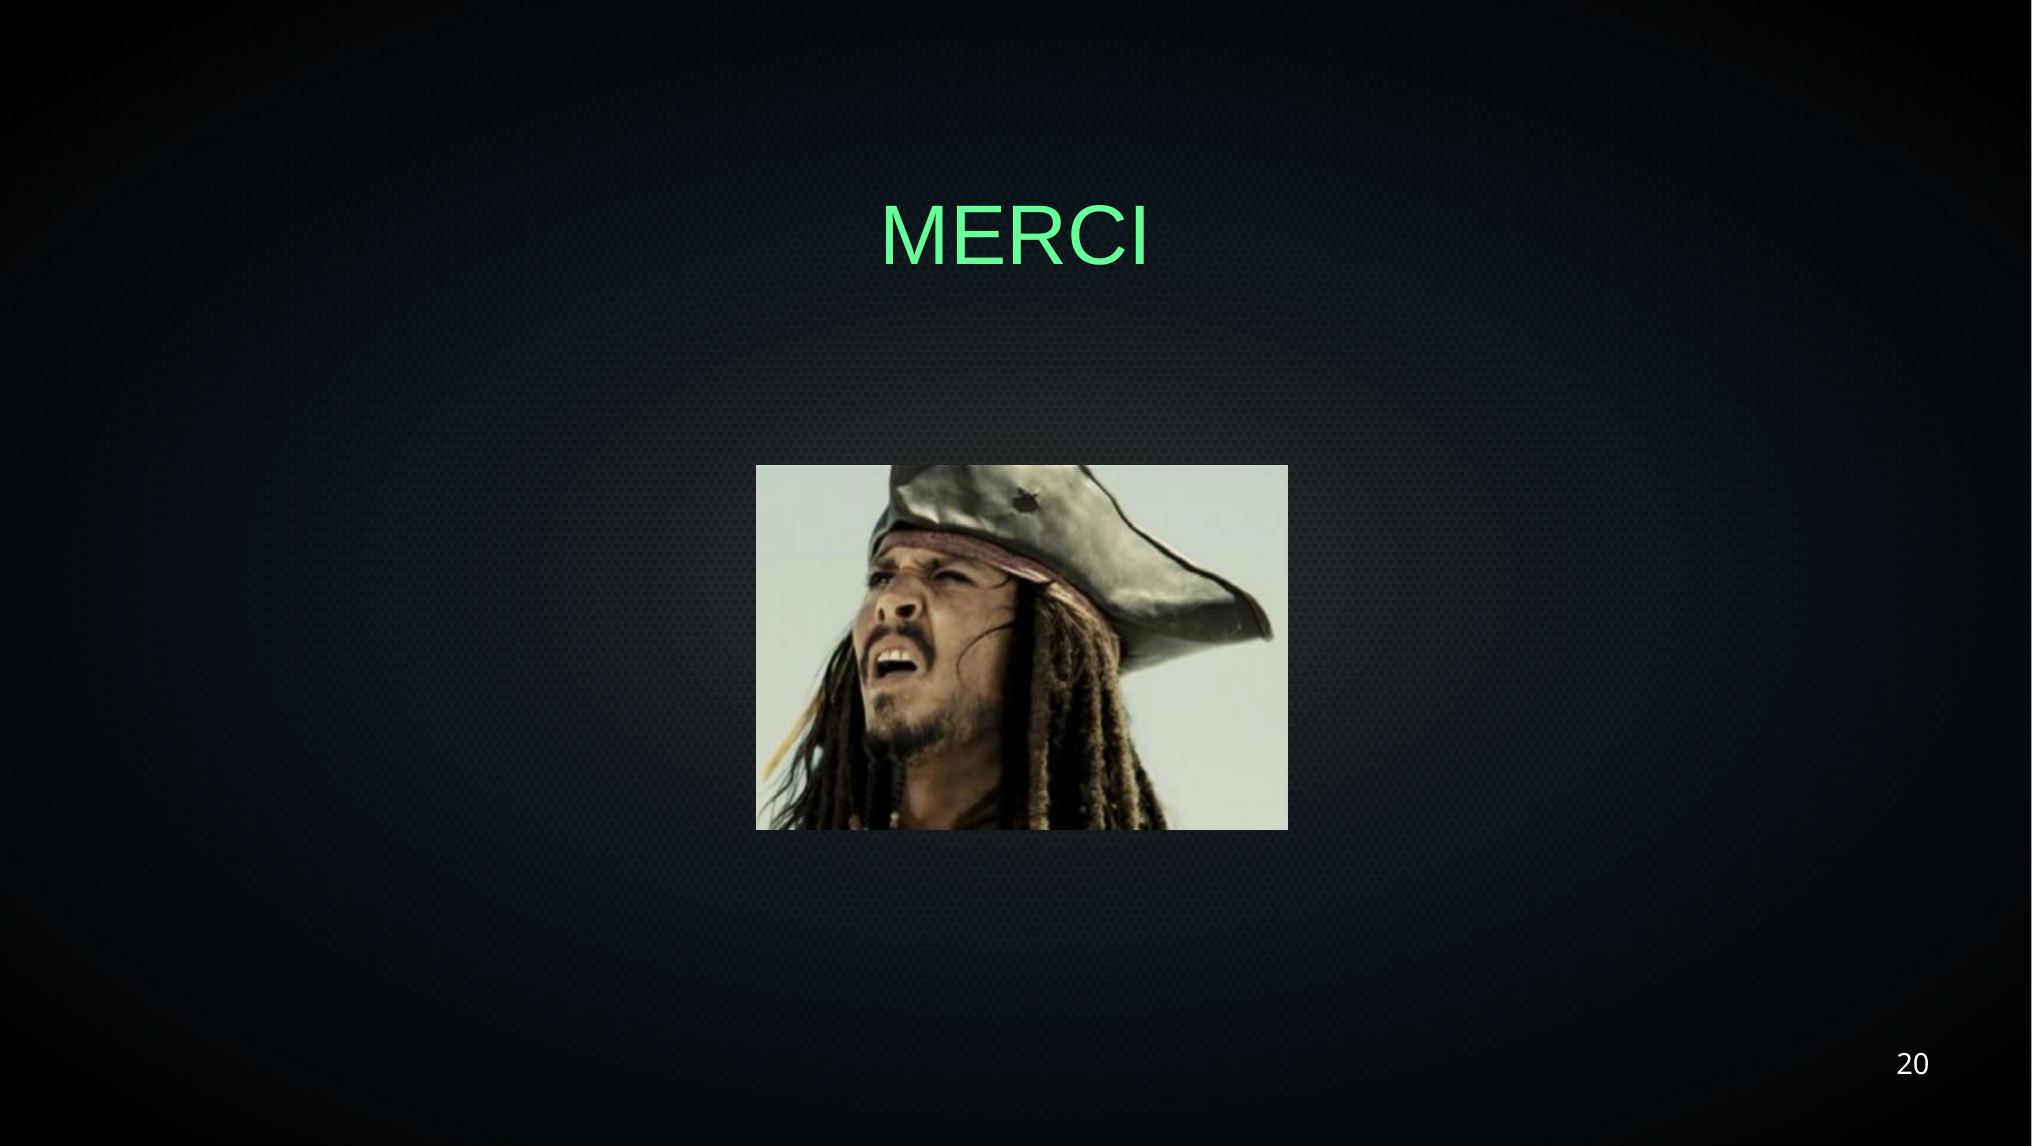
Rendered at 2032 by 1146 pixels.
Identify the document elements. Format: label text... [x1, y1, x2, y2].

picture [0, 0, 2032, 1146]
title MERCI [101, 0, 1930, 284]
